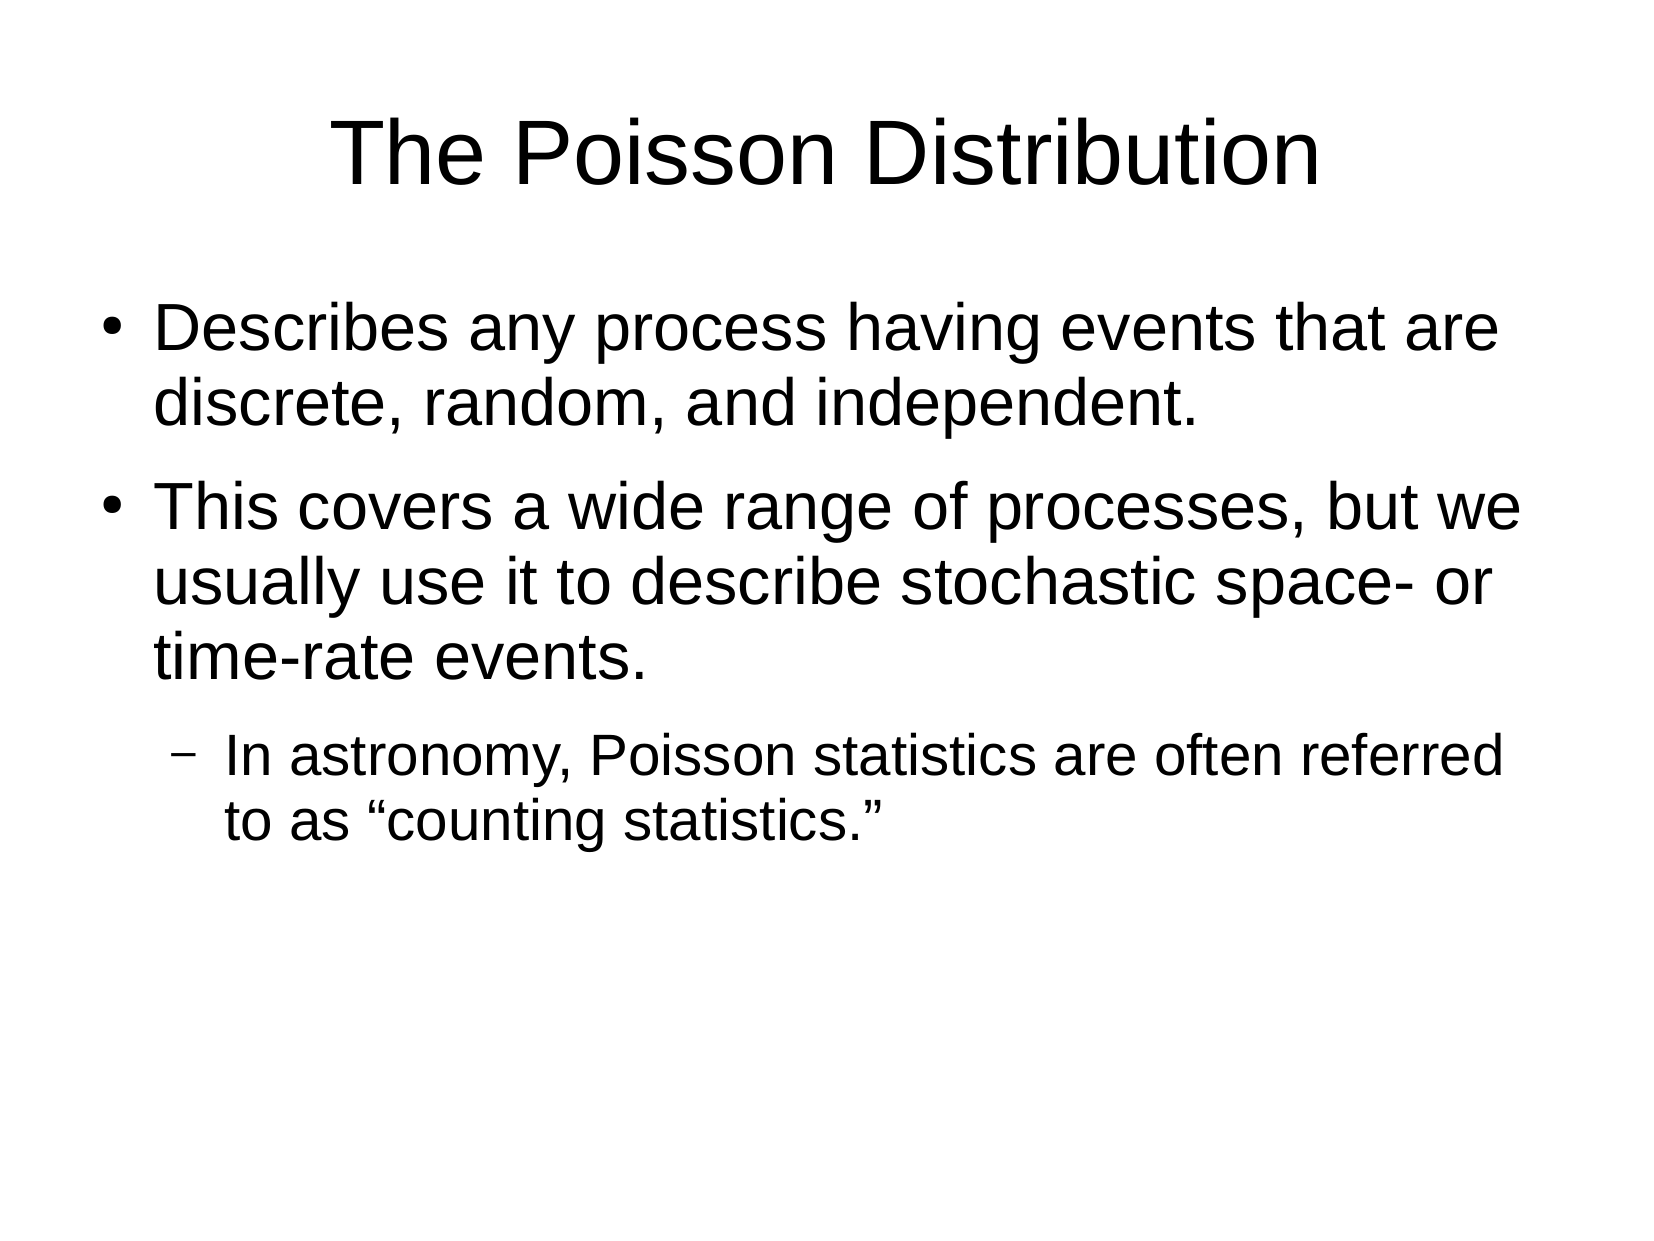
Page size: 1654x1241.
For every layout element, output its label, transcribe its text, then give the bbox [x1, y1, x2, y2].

title The Poisson Distribution [82, 49, 1571, 257]
list Describes any process having events that are discrete, random, and independent. This covers a wide range of processes, but we usually use it to describe stochastic space- or time-rate events. In astronomy, Poisson statistics are often referred to as “counting statistics.” [82, 290, 1571, 1010]
